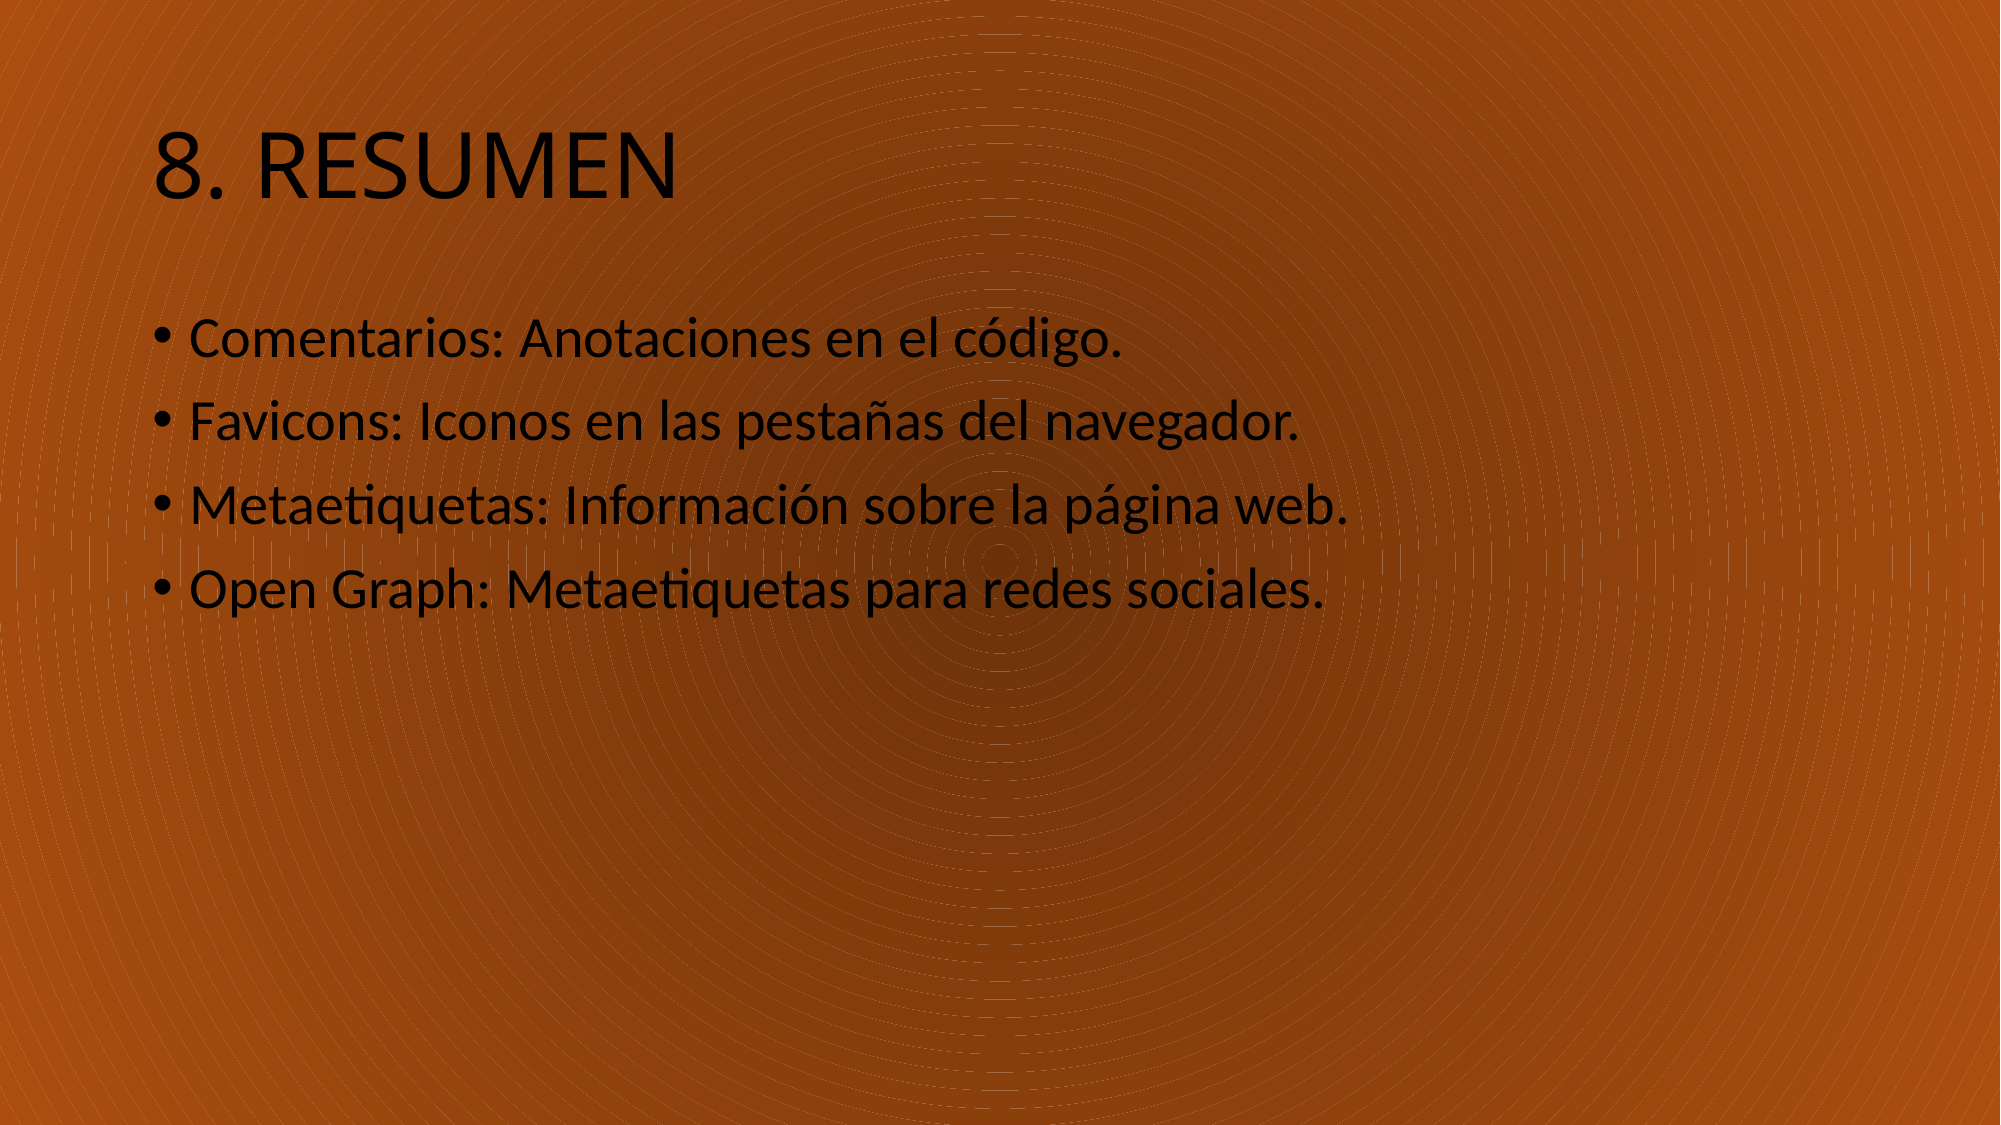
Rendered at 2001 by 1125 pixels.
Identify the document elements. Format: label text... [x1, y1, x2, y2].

list Comentarios: Anotaciones en el código. Favicons: Iconos en las pestañas del navegador. Metaetiquetas: Información sobre la página web. Open Graph: Metaetiquetas para redes sociales. [137, 299, 1863, 1014]
title 8. RESUMEN [137, 59, 1863, 278]
